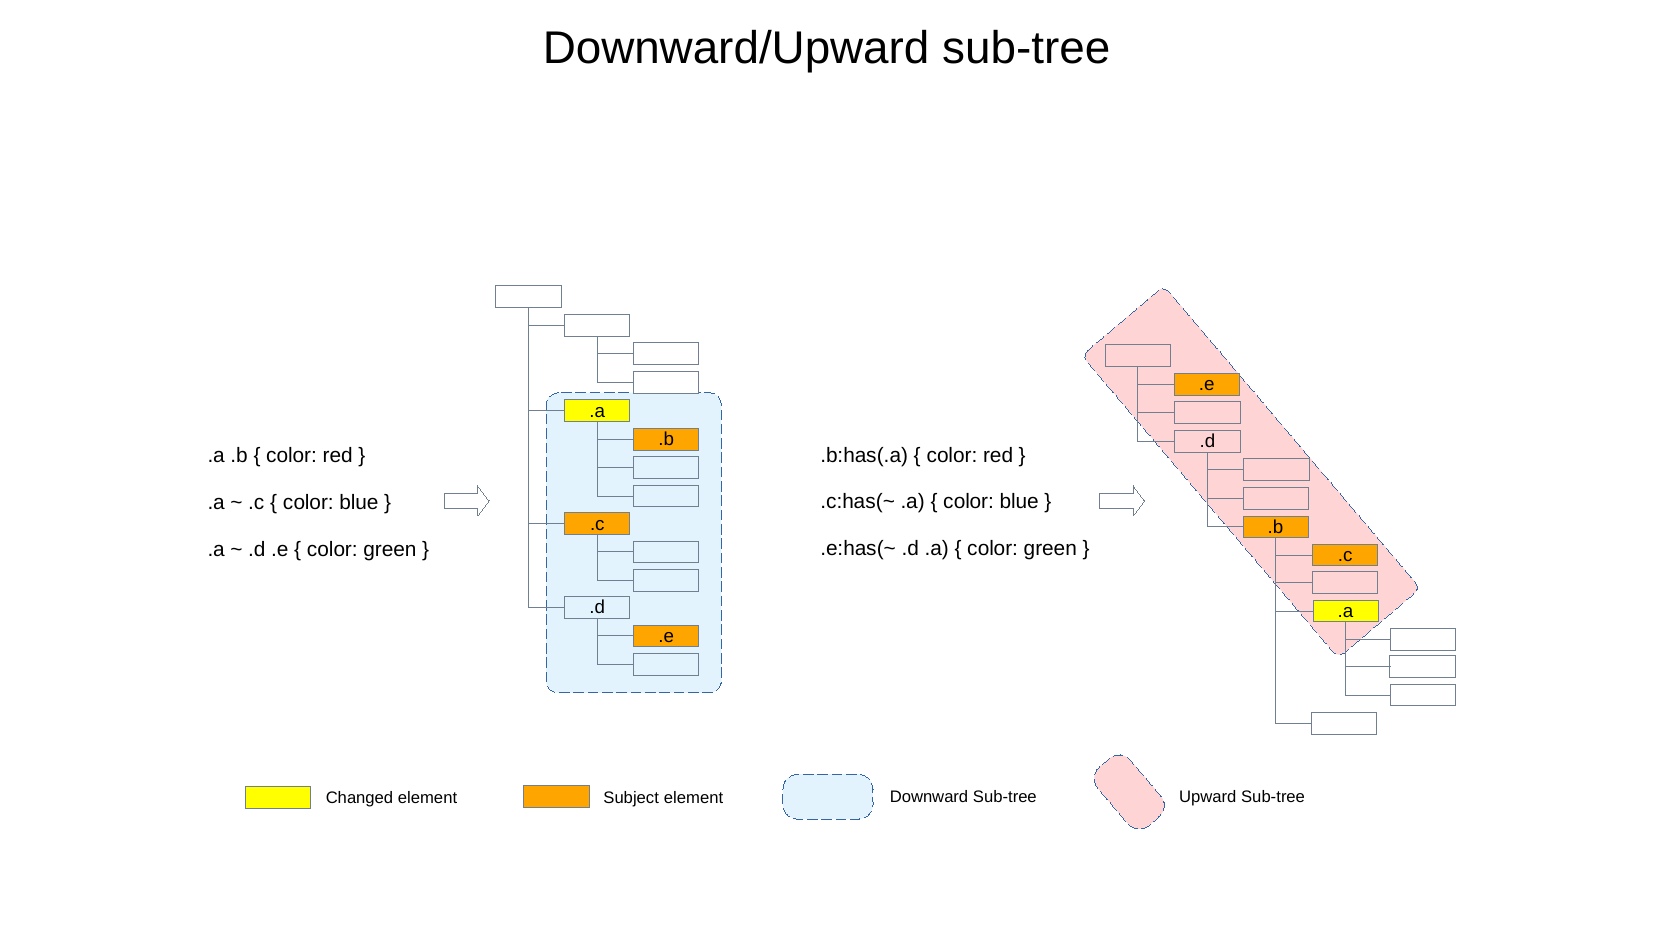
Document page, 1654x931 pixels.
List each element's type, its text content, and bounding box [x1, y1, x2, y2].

text_box .d [1174, 430, 1241, 453]
text_box Subject element [588, 780, 789, 815]
text_box .e [1174, 373, 1240, 396]
text_box [1390, 628, 1456, 651]
text_box [1084, 288, 1239, 421]
text_box [1311, 712, 1377, 735]
text_box .b:has(.a) { color: red } .c:has(~ .a) { color: blue } .e:has(~ .d .a) { color: green } [805, 478, 1076, 525]
text_box .b [1243, 516, 1309, 538]
text_box [1227, 527, 1275, 584]
text_box .a [1313, 600, 1379, 622]
text_box .a [564, 399, 630, 422]
text_box [1138, 375, 1418, 639]
text_box [1346, 640, 1360, 652]
text_box .d [564, 596, 630, 619]
text_box Downward Sub-tree [875, 780, 1091, 818]
text_box [523, 785, 588, 808]
text_box [1299, 612, 1345, 655]
text_box [495, 285, 562, 308]
text_box [564, 314, 630, 337]
text_box .c [564, 512, 630, 535]
text_box Changed element [311, 780, 476, 815]
text_box .a .b { color: red } .a ~ .c { color: blue } .a ~ .d .e { color: green } [192, 434, 463, 571]
text_box Upward Sub-tree [1164, 780, 1380, 818]
text_box .b [633, 428, 699, 451]
text_box [1094, 754, 1164, 829]
text_box [786, 774, 874, 820]
text_box [1389, 655, 1456, 678]
text_box [1155, 442, 1207, 504]
text_box .c [1312, 544, 1378, 566]
text_box [1390, 684, 1456, 706]
text_box Downward/Upward sub-tree [0, 15, 1654, 91]
text_box [245, 786, 311, 809]
text_box [546, 371, 722, 693]
text_box [1099, 485, 1145, 516]
text_box [633, 342, 699, 365]
text_box [444, 485, 490, 516]
text_box .e [633, 625, 699, 647]
